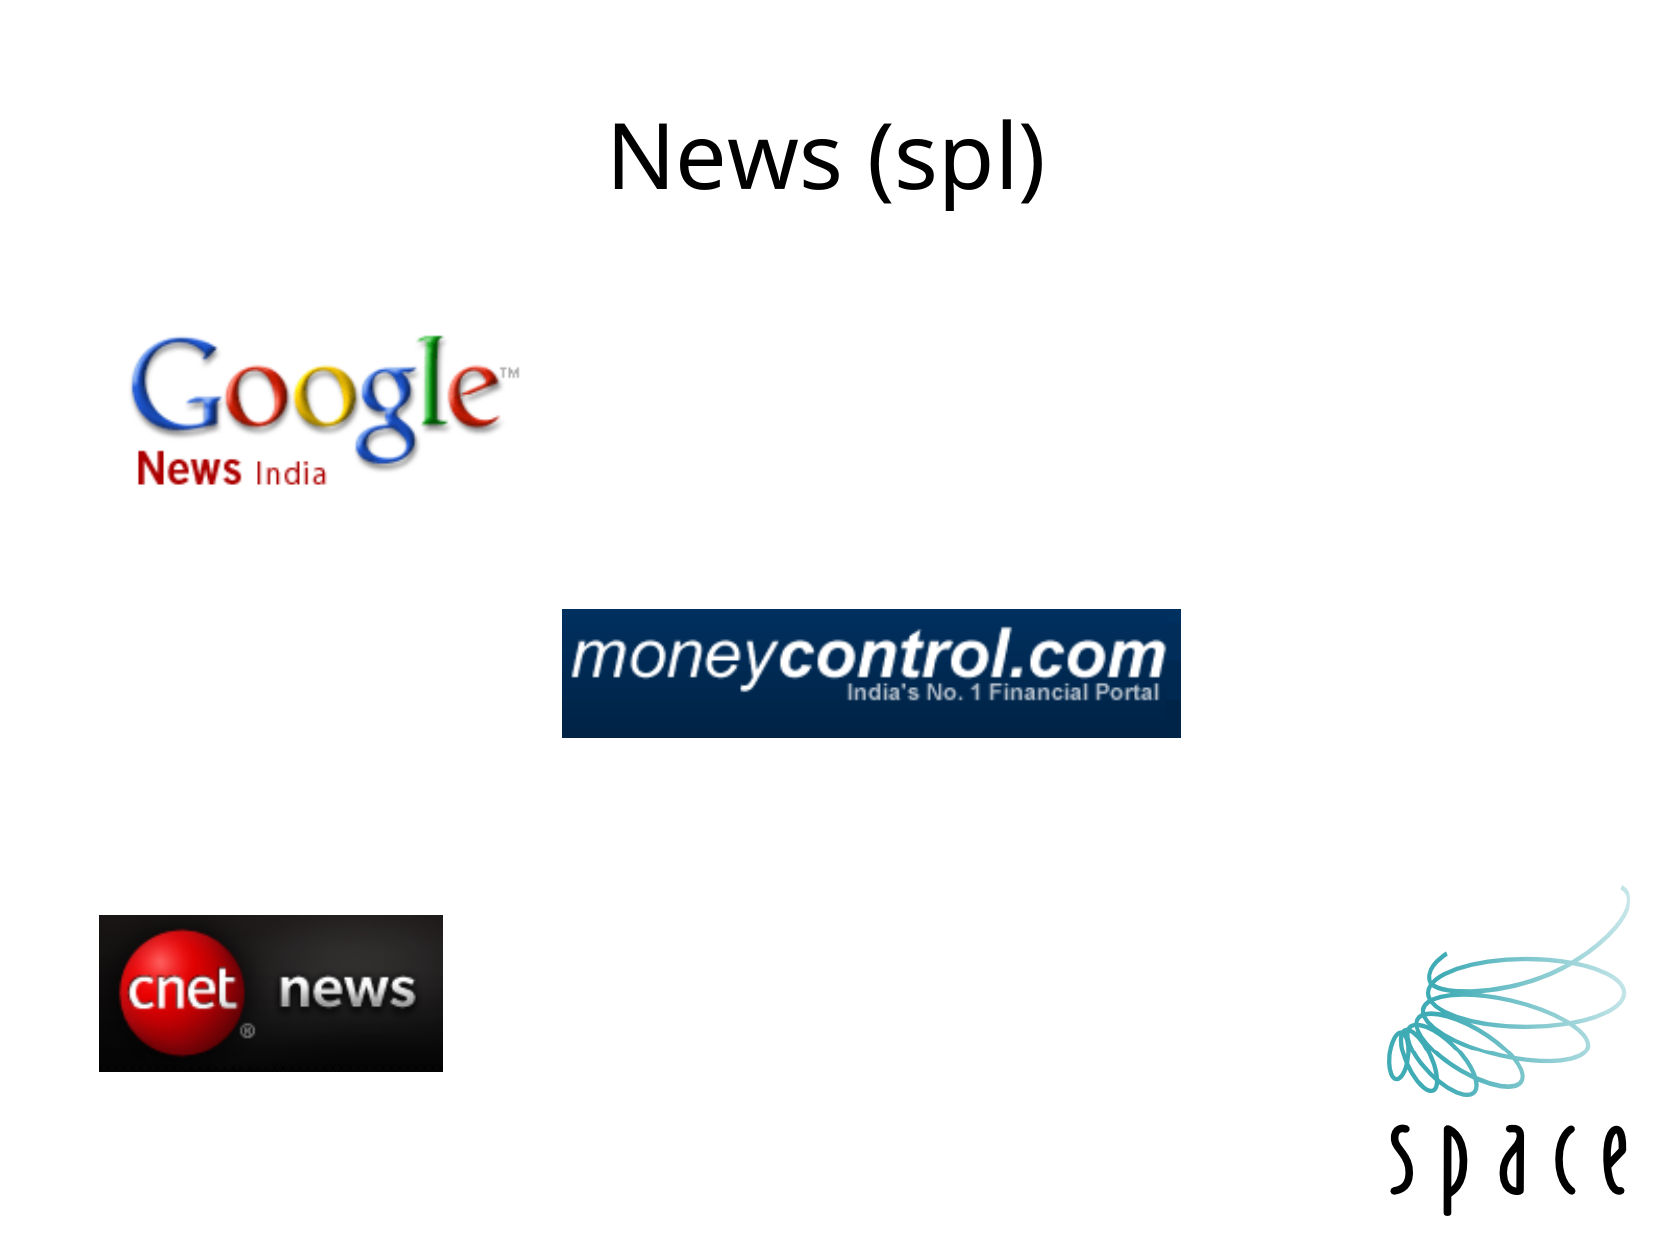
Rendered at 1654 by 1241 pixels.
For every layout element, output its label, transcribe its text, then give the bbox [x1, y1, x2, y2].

picture [116, 324, 532, 509]
picture [99, 915, 443, 1072]
picture [562, 609, 1181, 739]
picture [1387, 885, 1630, 1216]
title News (spl)‏ [82, 56, 1571, 249]
